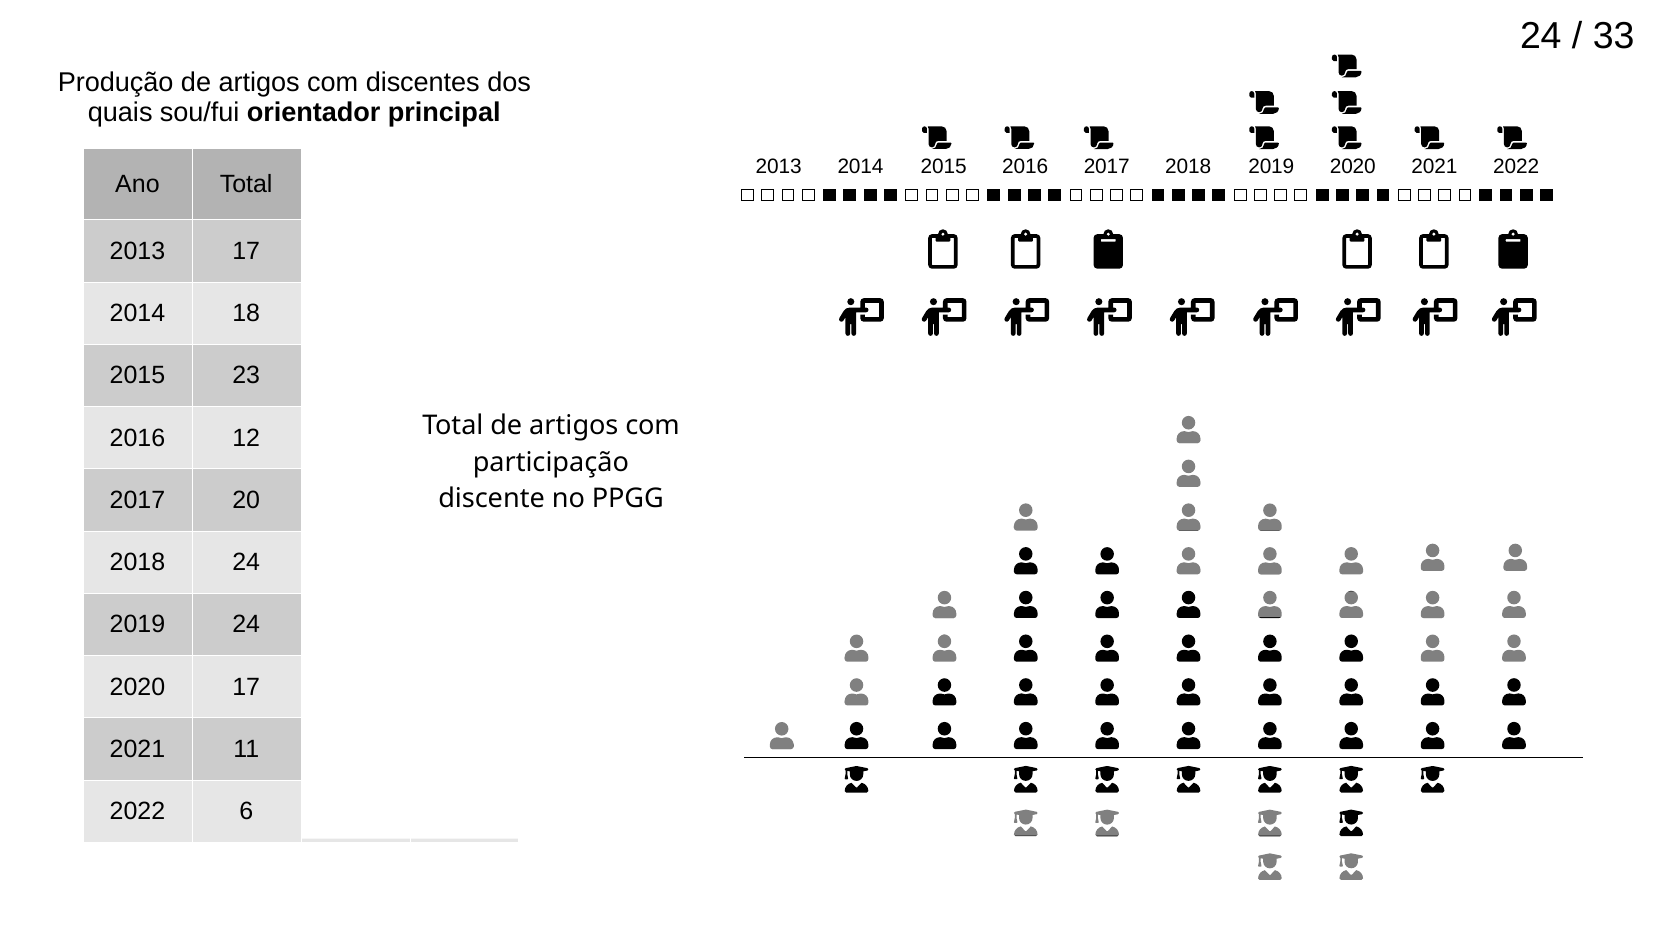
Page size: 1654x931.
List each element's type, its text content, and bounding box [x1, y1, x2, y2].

picture [1339, 678, 1364, 706]
table_cell 18 [193, 283, 301, 344]
table_cell 6 [193, 781, 301, 842]
text_box [302, 148, 535, 839]
picture [1095, 721, 1119, 750]
picture [1095, 766, 1119, 793]
text_box [905, 189, 918, 201]
text_box 2022 [1478, 147, 1555, 186]
text_box [1093, 806, 1120, 836]
picture [1498, 229, 1528, 269]
picture [1339, 765, 1364, 793]
picture [1167, 298, 1215, 336]
text_box [1502, 542, 1529, 572]
text_box [1192, 189, 1205, 201]
table_cell 17 [193, 220, 301, 282]
table_cell 2020 [84, 656, 192, 717]
picture [1410, 298, 1458, 336]
table_cell 2013 [84, 220, 192, 282]
text_box [931, 589, 958, 619]
text_box [1356, 189, 1369, 201]
text_box [823, 189, 836, 201]
picture [1095, 634, 1119, 662]
table_cell 12 [193, 407, 301, 468]
text_box [1500, 189, 1512, 201]
text_box [741, 189, 754, 201]
text_box [864, 189, 877, 201]
picture [1489, 298, 1537, 336]
picture [1502, 678, 1526, 706]
text_box [1316, 189, 1329, 201]
text_box [1013, 502, 1040, 532]
text_box 2018 [1150, 147, 1227, 186]
text_box [1420, 634, 1446, 663]
picture [1420, 678, 1445, 706]
picture [1013, 721, 1038, 750]
picture [1095, 547, 1119, 575]
table_cell 2016 [84, 407, 192, 468]
text_box [1257, 588, 1284, 618]
text_box [1338, 547, 1365, 576]
text_box 2013 [740, 147, 817, 186]
text_box [1008, 189, 1021, 201]
text_box [1377, 189, 1389, 201]
text_box [1110, 189, 1123, 201]
picture [1004, 124, 1035, 151]
text_box [1520, 189, 1533, 201]
text_box [1418, 189, 1431, 201]
text_box [987, 189, 1000, 201]
text_box [844, 677, 871, 707]
text_box [782, 189, 794, 201]
picture [928, 229, 958, 269]
picture [1420, 721, 1445, 750]
picture [1331, 89, 1362, 116]
picture [844, 766, 869, 793]
picture [1013, 634, 1038, 662]
picture [844, 721, 869, 750]
text_box [1013, 806, 1040, 836]
text_box [767, 720, 794, 750]
picture [1176, 765, 1201, 793]
picture [1250, 298, 1299, 336]
picture [1093, 229, 1124, 269]
text_box [1130, 189, 1143, 201]
table_cell 2022 [84, 781, 192, 842]
table_cell 2019 [84, 594, 192, 655]
text_box [1174, 546, 1201, 576]
picture [1414, 124, 1445, 151]
text_box [1438, 189, 1451, 201]
text_box [843, 189, 856, 201]
picture [1084, 298, 1132, 336]
text_box [1028, 189, 1041, 201]
picture [1419, 229, 1449, 269]
text_box [1212, 189, 1225, 201]
text_box [1338, 852, 1365, 882]
picture [932, 721, 957, 750]
table_cell 24 [193, 532, 301, 593]
text_box [1459, 189, 1471, 201]
text_box [1174, 501, 1201, 531]
text_box <number> / 33 [1375, 0, 1654, 71]
table_cell 20 [193, 469, 301, 531]
text_box [966, 189, 979, 201]
text_box 2016 [987, 147, 1064, 186]
text_box [1294, 189, 1307, 201]
text_box [1257, 806, 1284, 836]
text_box [1338, 591, 1365, 621]
table_header Total [193, 149, 301, 219]
text_box [1257, 545, 1284, 575]
picture [1502, 721, 1526, 750]
text_box [931, 634, 958, 664]
picture [1249, 89, 1279, 116]
picture [1339, 634, 1364, 662]
table_cell 2021 [84, 718, 192, 780]
text_box [1501, 634, 1528, 663]
text_box [1479, 189, 1492, 201]
picture [1095, 678, 1119, 706]
picture [1420, 766, 1445, 793]
text_box [1501, 590, 1528, 619]
picture [1339, 809, 1364, 837]
picture [1258, 678, 1282, 706]
table_header Ano [84, 149, 192, 219]
text_box [1420, 542, 1446, 572]
table_cell 2018 [84, 532, 192, 593]
text_box [884, 189, 897, 201]
text_box [946, 189, 959, 201]
text_box [1234, 189, 1247, 201]
text_box [1048, 189, 1061, 201]
picture [1249, 124, 1279, 151]
text_box [1090, 189, 1103, 201]
picture [1342, 229, 1372, 269]
text_box [802, 189, 815, 201]
picture [1095, 590, 1119, 619]
text_box 2014 [822, 147, 899, 186]
picture [836, 298, 884, 336]
text_box Produção de artigos com discentes dos quais sou/fui orientador principal [43, 59, 563, 135]
picture [932, 678, 957, 706]
text_box 2015 [905, 147, 982, 186]
text_box [1174, 414, 1201, 444]
picture [1176, 678, 1201, 706]
text_box [1254, 189, 1267, 201]
picture [1176, 721, 1201, 750]
table_cell 17 [193, 656, 301, 717]
picture [1333, 298, 1381, 336]
table_cell 24 [193, 594, 301, 655]
picture [1497, 124, 1527, 151]
text_box 2020 [1315, 147, 1391, 186]
text_box [761, 189, 774, 201]
picture [1258, 721, 1282, 750]
picture [919, 298, 967, 336]
table_cell 2017 [84, 469, 192, 531]
text_box 2017 [1068, 147, 1145, 186]
picture [1331, 52, 1362, 79]
picture [1013, 547, 1038, 575]
picture [1176, 590, 1201, 618]
text_box [1257, 851, 1284, 880]
picture [1013, 765, 1038, 793]
text_box [1070, 189, 1082, 201]
text_box [1174, 458, 1201, 488]
table_cell 11 [193, 718, 301, 780]
text_box 2019 [1233, 147, 1310, 186]
picture [922, 124, 952, 151]
picture [1258, 634, 1282, 662]
picture [1010, 229, 1041, 269]
picture [1001, 298, 1050, 336]
picture [1013, 678, 1038, 706]
text_box [1398, 189, 1411, 201]
picture [1083, 124, 1114, 151]
table_cell 23 [193, 345, 301, 406]
text_box [1257, 501, 1284, 531]
text_box [1152, 189, 1164, 201]
text_box [1420, 590, 1446, 619]
text_box [844, 633, 871, 663]
picture [1331, 124, 1362, 151]
text_box [1540, 189, 1553, 201]
table_cell 2015 [84, 345, 192, 406]
picture [1258, 766, 1282, 793]
text_box [1274, 189, 1287, 201]
text_box [1172, 189, 1185, 201]
text_box 2021 [1396, 147, 1473, 186]
text_box [926, 189, 938, 201]
text_box [1336, 189, 1349, 201]
picture [1013, 590, 1038, 618]
picture [1176, 634, 1201, 662]
text_box Total de artigos com participação discente no PPGG [407, 377, 703, 544]
table_cell 2014 [84, 283, 192, 344]
picture [1339, 721, 1364, 750]
